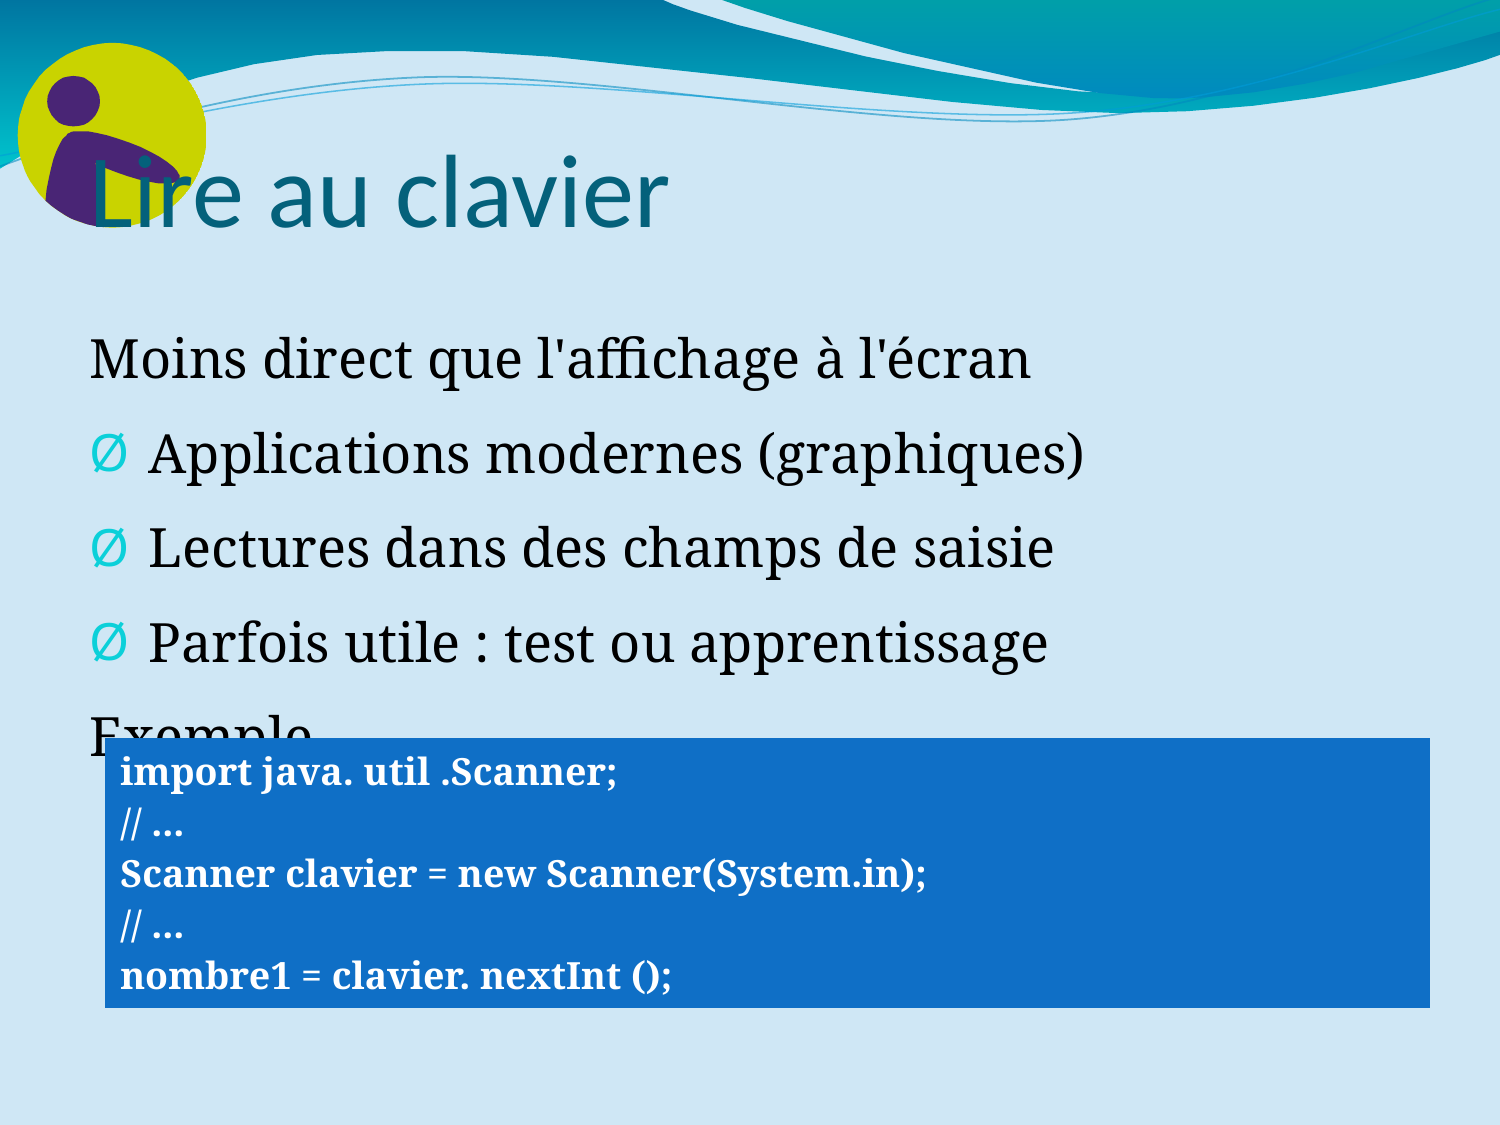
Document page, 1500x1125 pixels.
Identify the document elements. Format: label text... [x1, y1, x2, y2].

table_header import java. util .Scanner; // ... Scanner clavier = new Scanner(System.in); // ... nombre1 = clavier. nextInt (); [105, 738, 1430, 1008]
list Moins direct que l'affichage à l'écran Applications modernes (graphiques) Lectures dans des champs de saisie Parfois utile : test ou apprentissage Exemple [75, 317, 1425, 1038]
title Lire au clavier [75, 115, 1425, 303]
